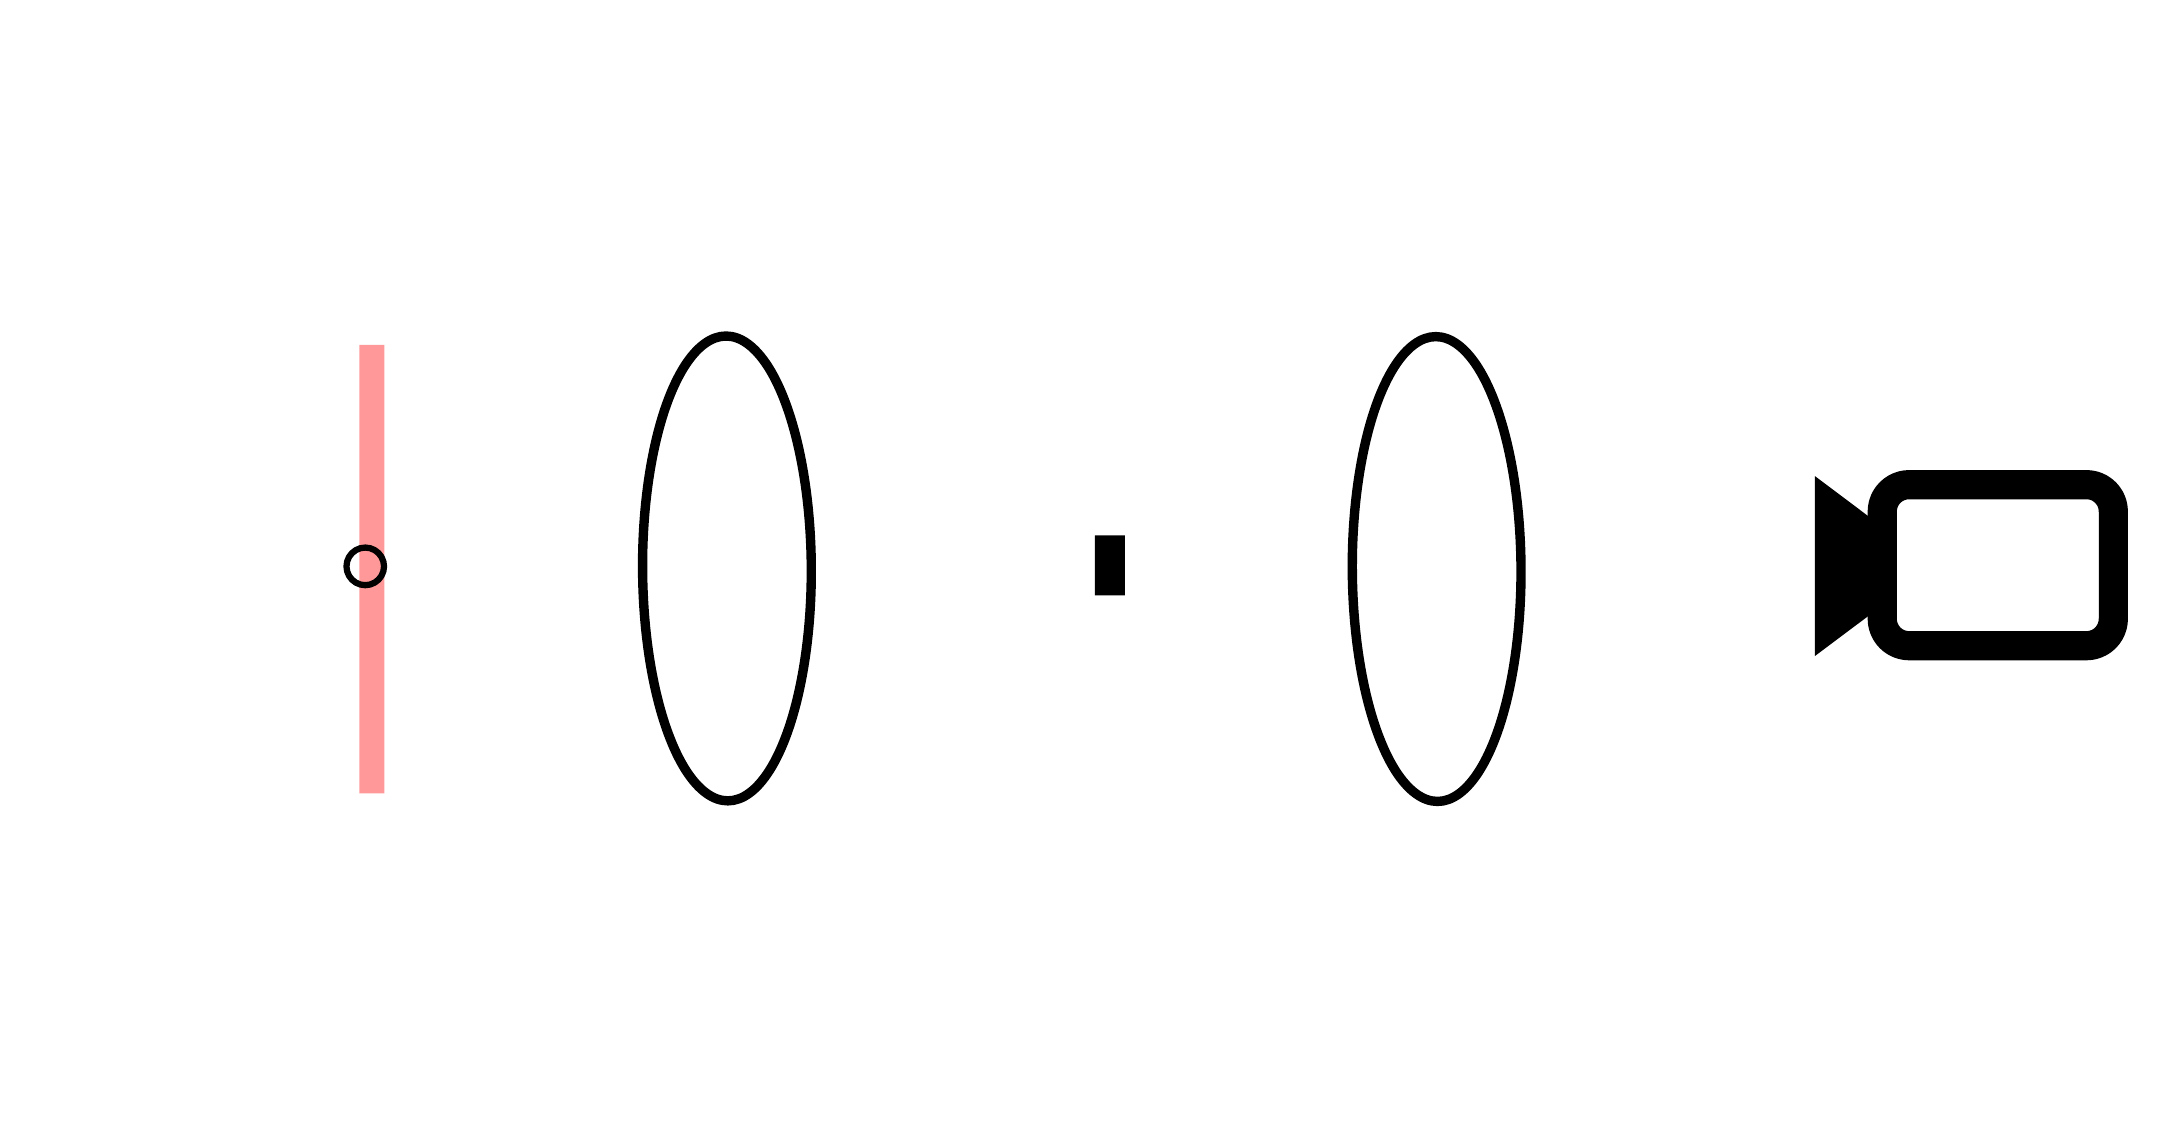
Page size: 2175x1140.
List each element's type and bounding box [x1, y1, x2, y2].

text_box [1352, 336, 1522, 802]
text_box [1882, 484, 2114, 646]
text_box [642, 336, 812, 801]
text_box [1094, 535, 1125, 596]
text_box [1814, 476, 1875, 657]
